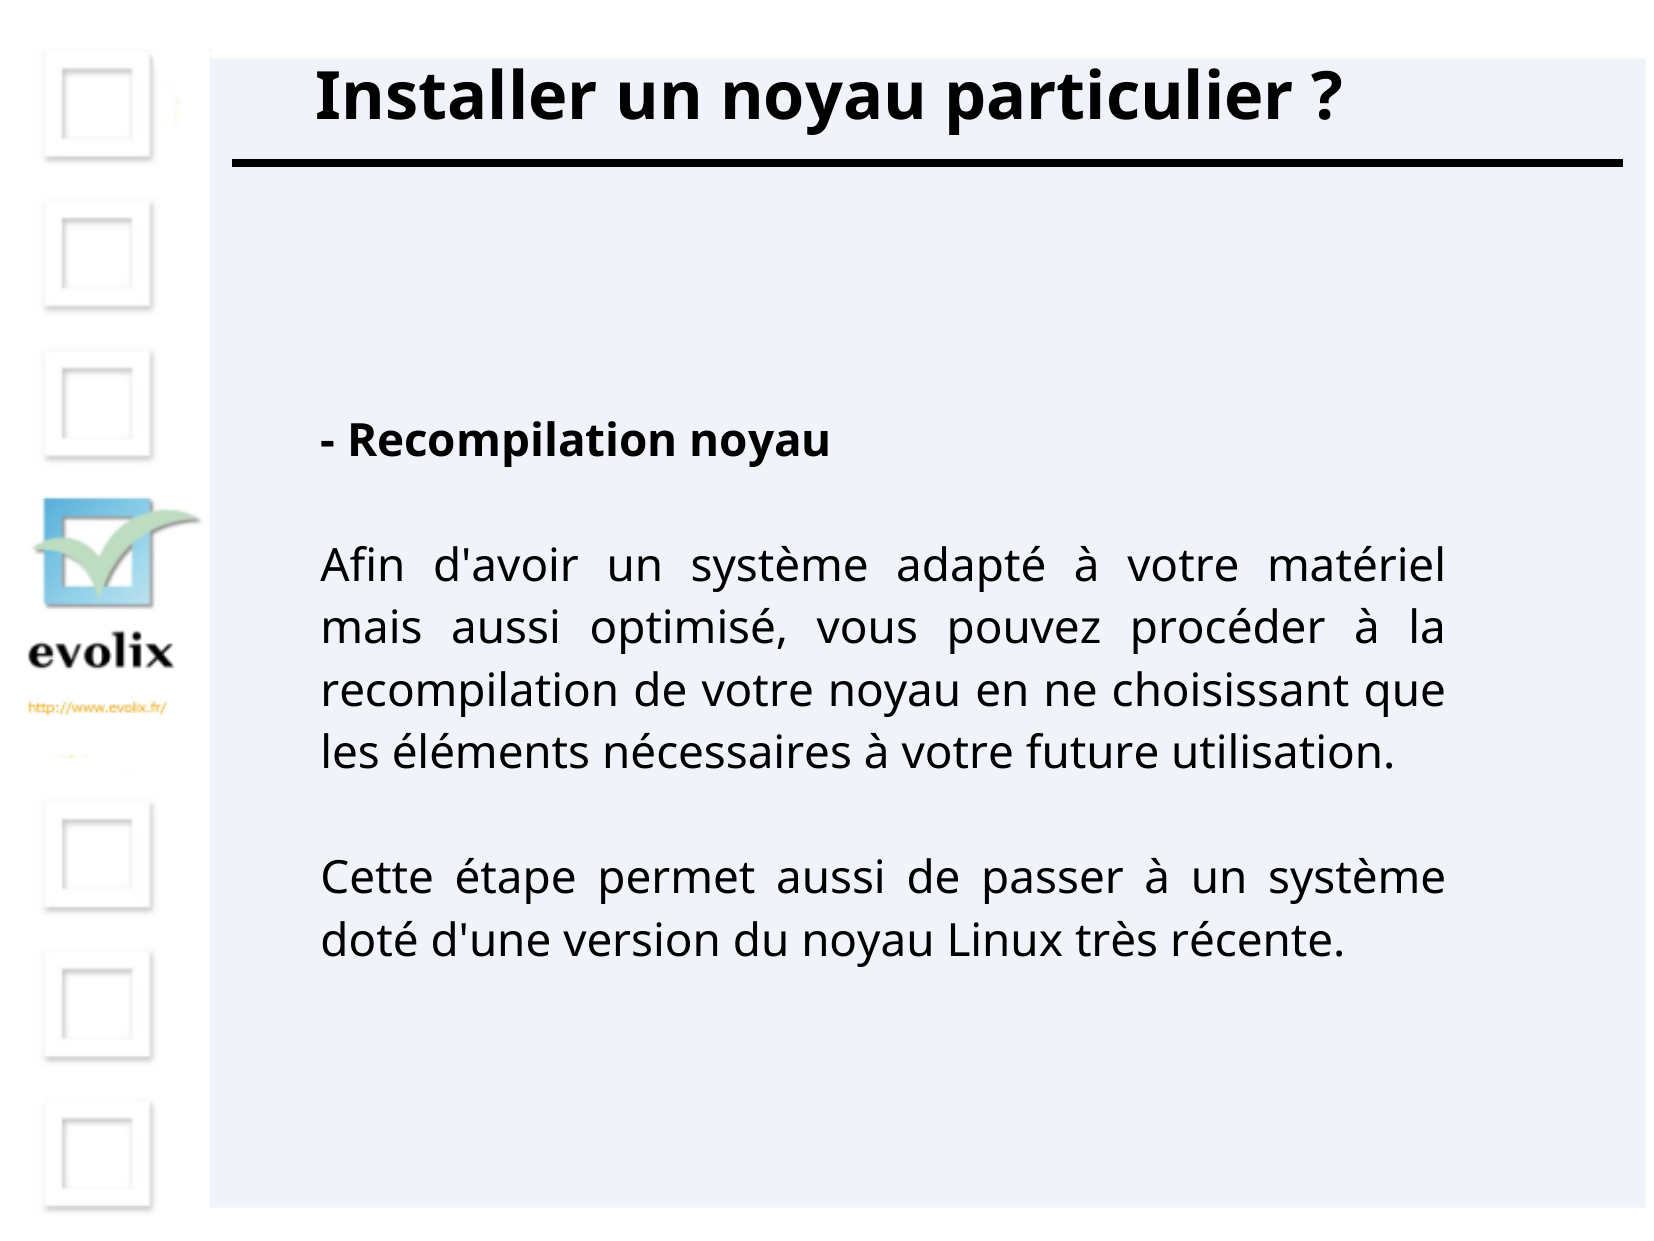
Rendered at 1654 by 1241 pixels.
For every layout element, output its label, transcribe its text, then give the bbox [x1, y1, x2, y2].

picture [0, 49, 1654, 1218]
subtitle - Recompilation noyau Afin d'avoir un système adapté à votre matériel mais aussi optimisé, vous pouvez procéder à la recompilation de votre noyau en ne choisissant que les éléments nécessaires à votre future utilisation. Cette étape permet aussi de passer à un système doté d'une version du noyau Linux très récente. [245, 209, 1447, 1230]
title Installer un noyau particulier ? [21, 18, 1638, 169]
